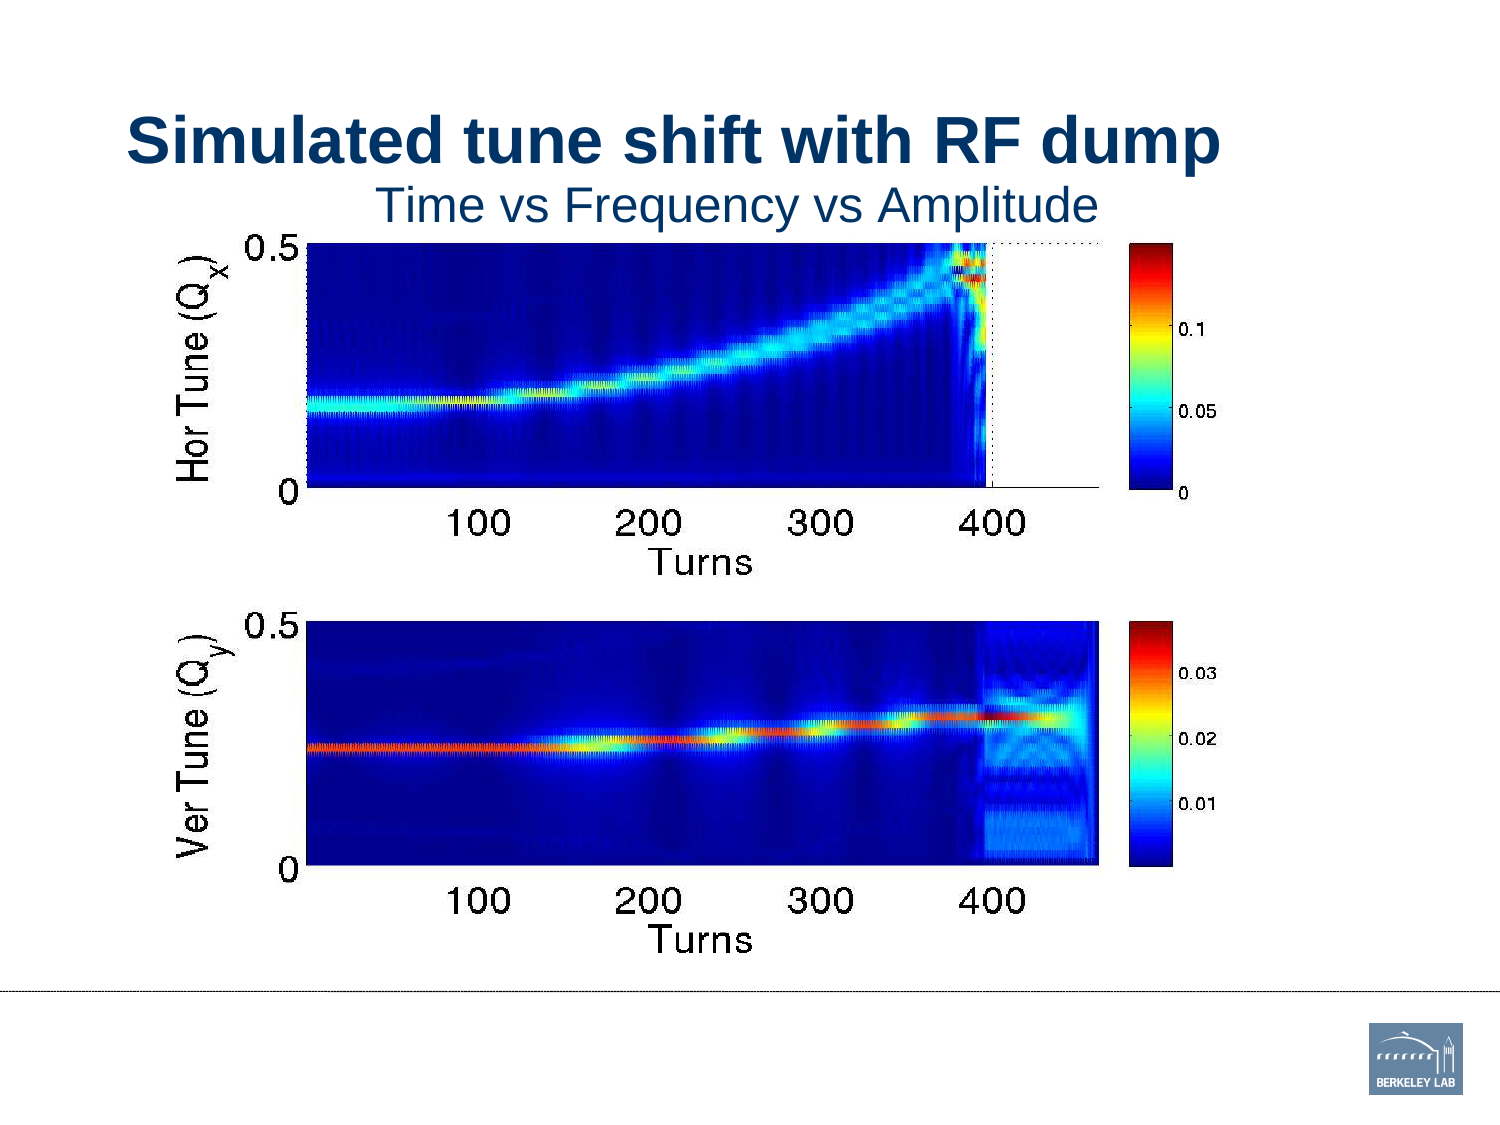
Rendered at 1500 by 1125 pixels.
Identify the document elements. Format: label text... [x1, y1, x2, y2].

text_box Time vs Frequency vs Amplitude [360, 165, 1141, 240]
title Simulated tune shift with RF dump [111, 42, 1389, 231]
picture [148, 179, 1353, 991]
picture [1369, 1023, 1463, 1095]
